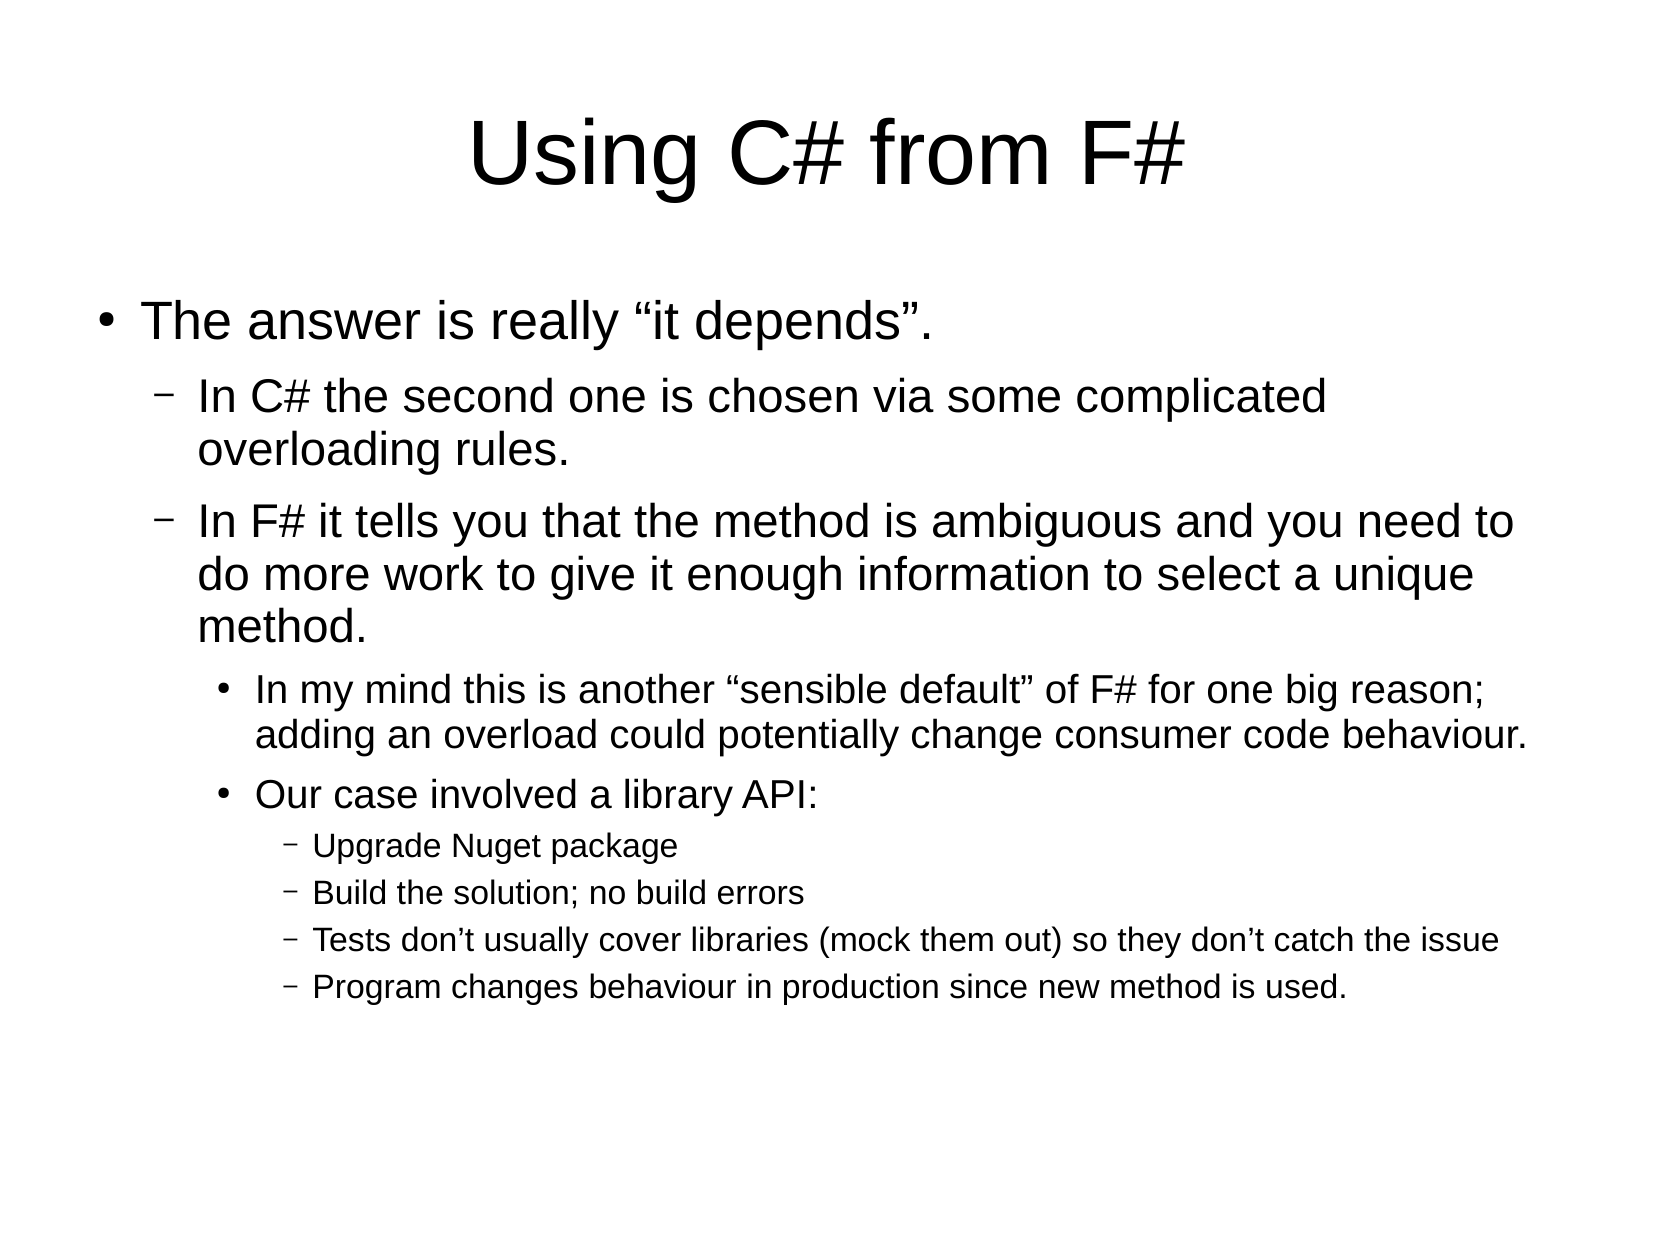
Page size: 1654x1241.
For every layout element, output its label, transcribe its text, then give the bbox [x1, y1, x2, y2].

title Using C# from F# [82, 49, 1571, 257]
list The answer is really “it depends”. In C# the second one is chosen via some complicated overloading rules. In F# it tells you that the method is ambiguous and you need to do more work to give it enough information to select a unique method. In my mind this is another “sensible default” of F# for one big reason; adding an overload could potentially change consumer code behaviour. Our case involved a library API: Upgrade Nuget package Build the solution; no build errors Tests don’t usually cover libraries (mock them out) so they don’t catch the issue Program changes behaviour in production since new method is used. [82, 290, 1571, 1010]
